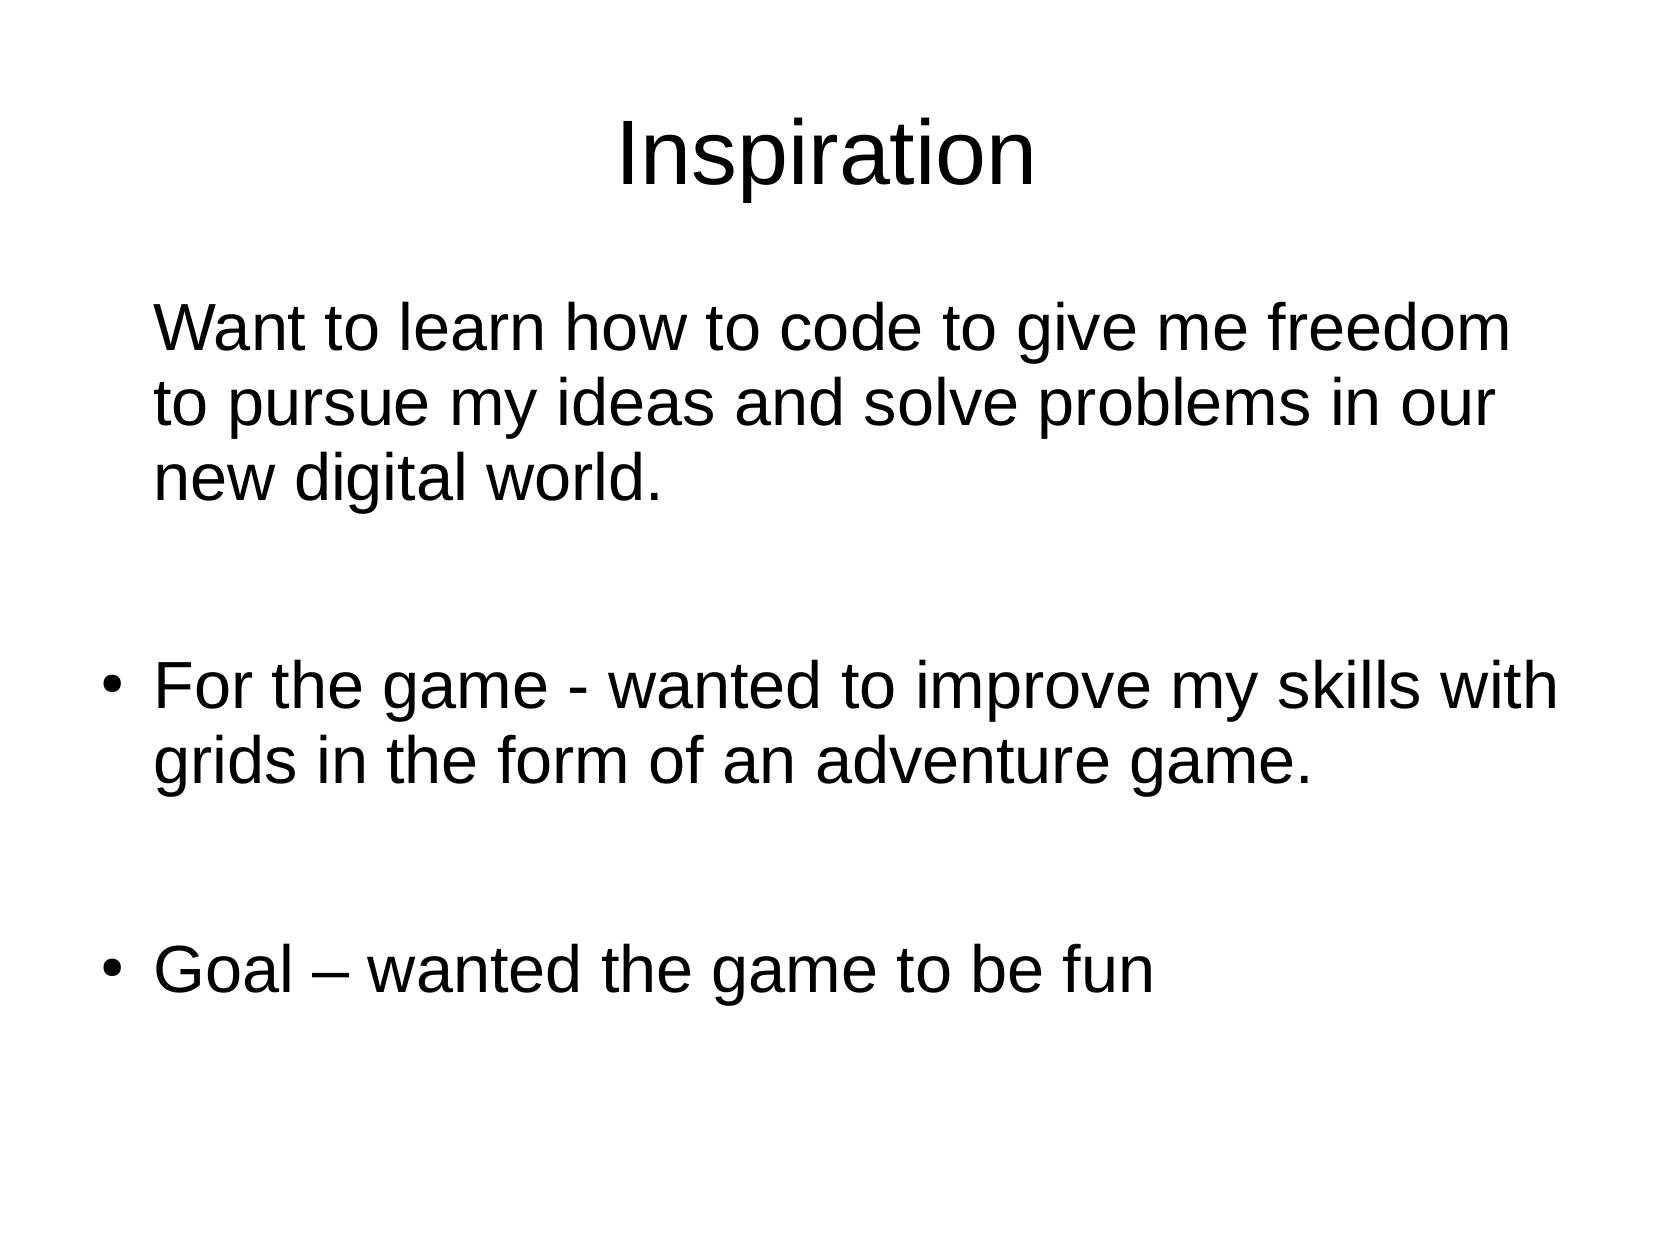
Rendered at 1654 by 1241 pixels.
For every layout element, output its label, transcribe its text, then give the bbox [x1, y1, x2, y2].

list Want to learn how to code to give me freedom to pursue my ideas and solve problems in our new digital world. For the game - wanted to improve my skills with grids in the form of an adventure game. Goal – wanted the game to be fun [82, 290, 1571, 1010]
title Inspiration [82, 49, 1571, 257]
